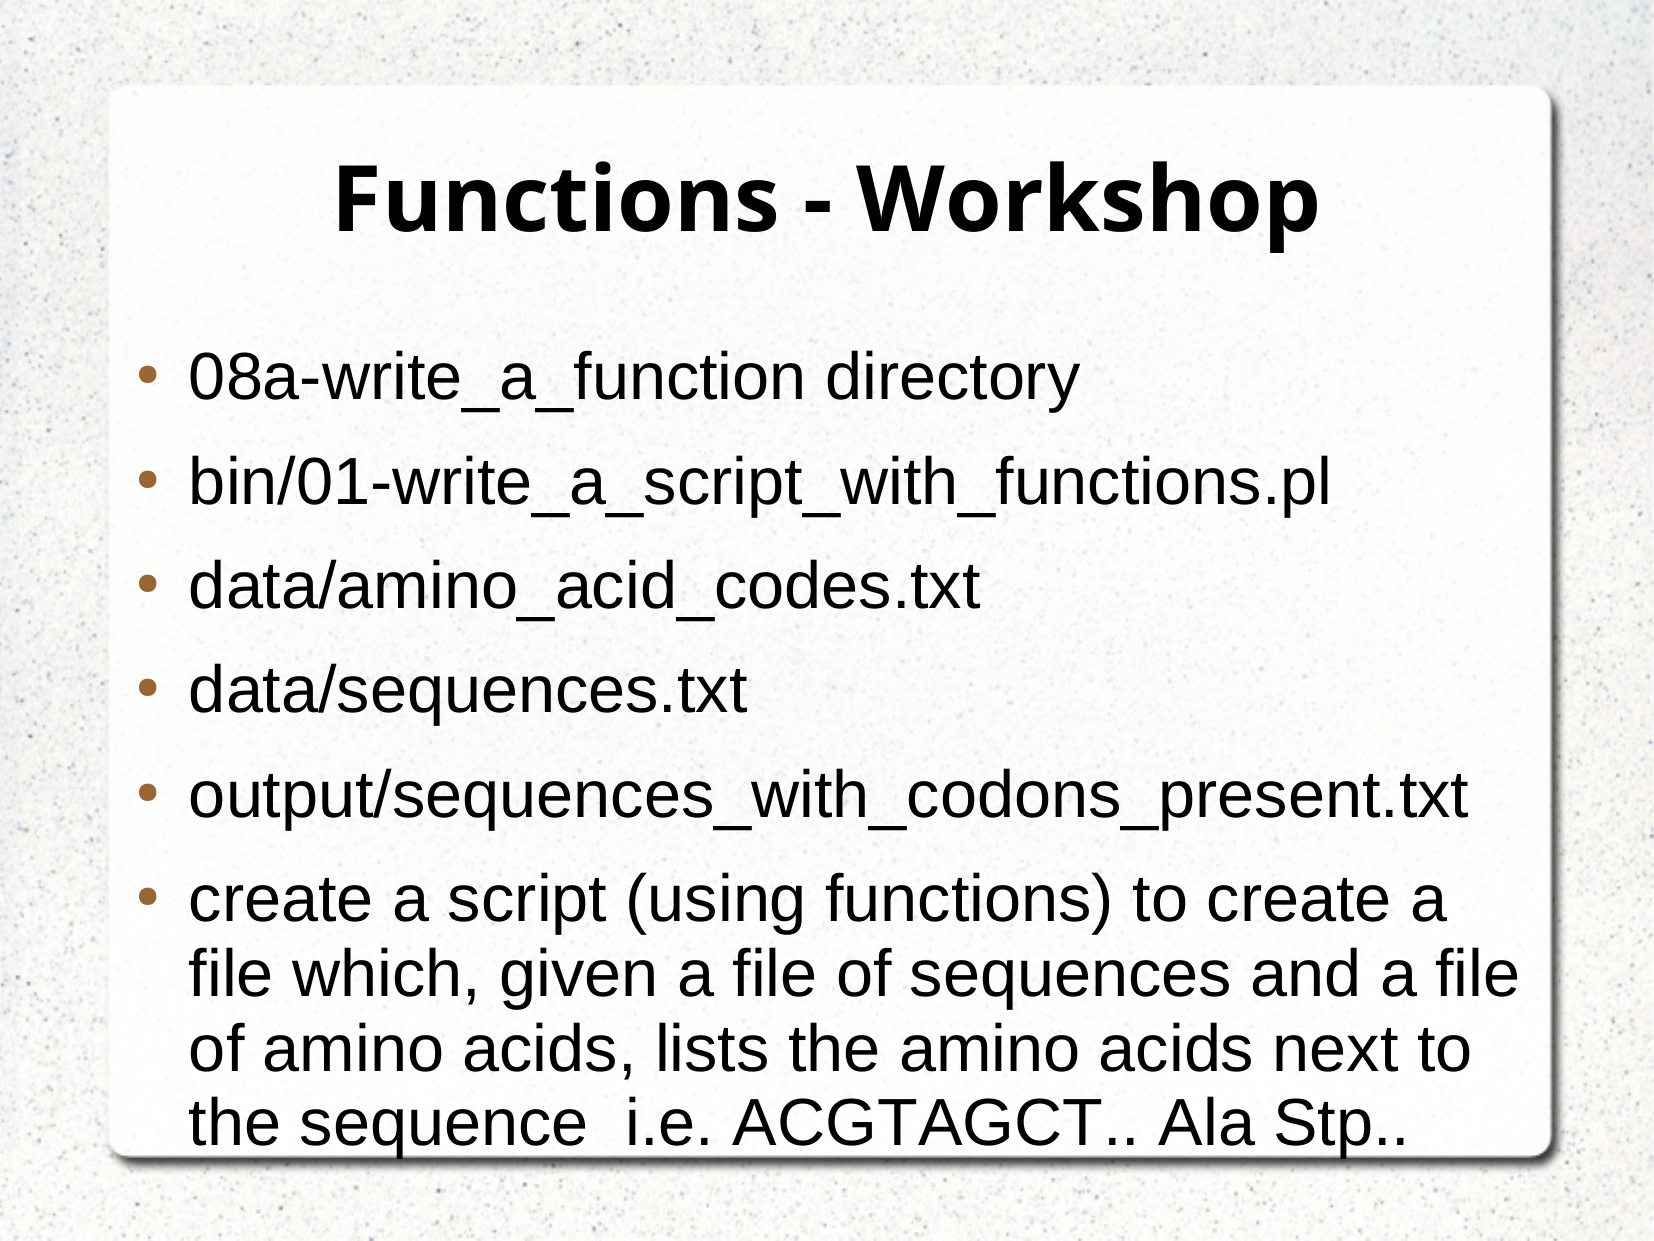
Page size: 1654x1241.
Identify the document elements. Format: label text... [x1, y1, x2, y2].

list 08a-write_a_function directory bin/01-write_a_script_with_functions.pl data/amino_acid_codes.txt data/sequences.txt output/sequences_with_codons_present.txt create a script (using functions) to create a file which, given a file of sequences and a file of amino acids, lists the amino acids next to the sequence i.e. ACGTAGCT.. Ala Stp.. [118, 339, 1536, 1159]
title Functions - Workshop [118, 96, 1536, 296]
picture [0, 0, 1654, 1241]
